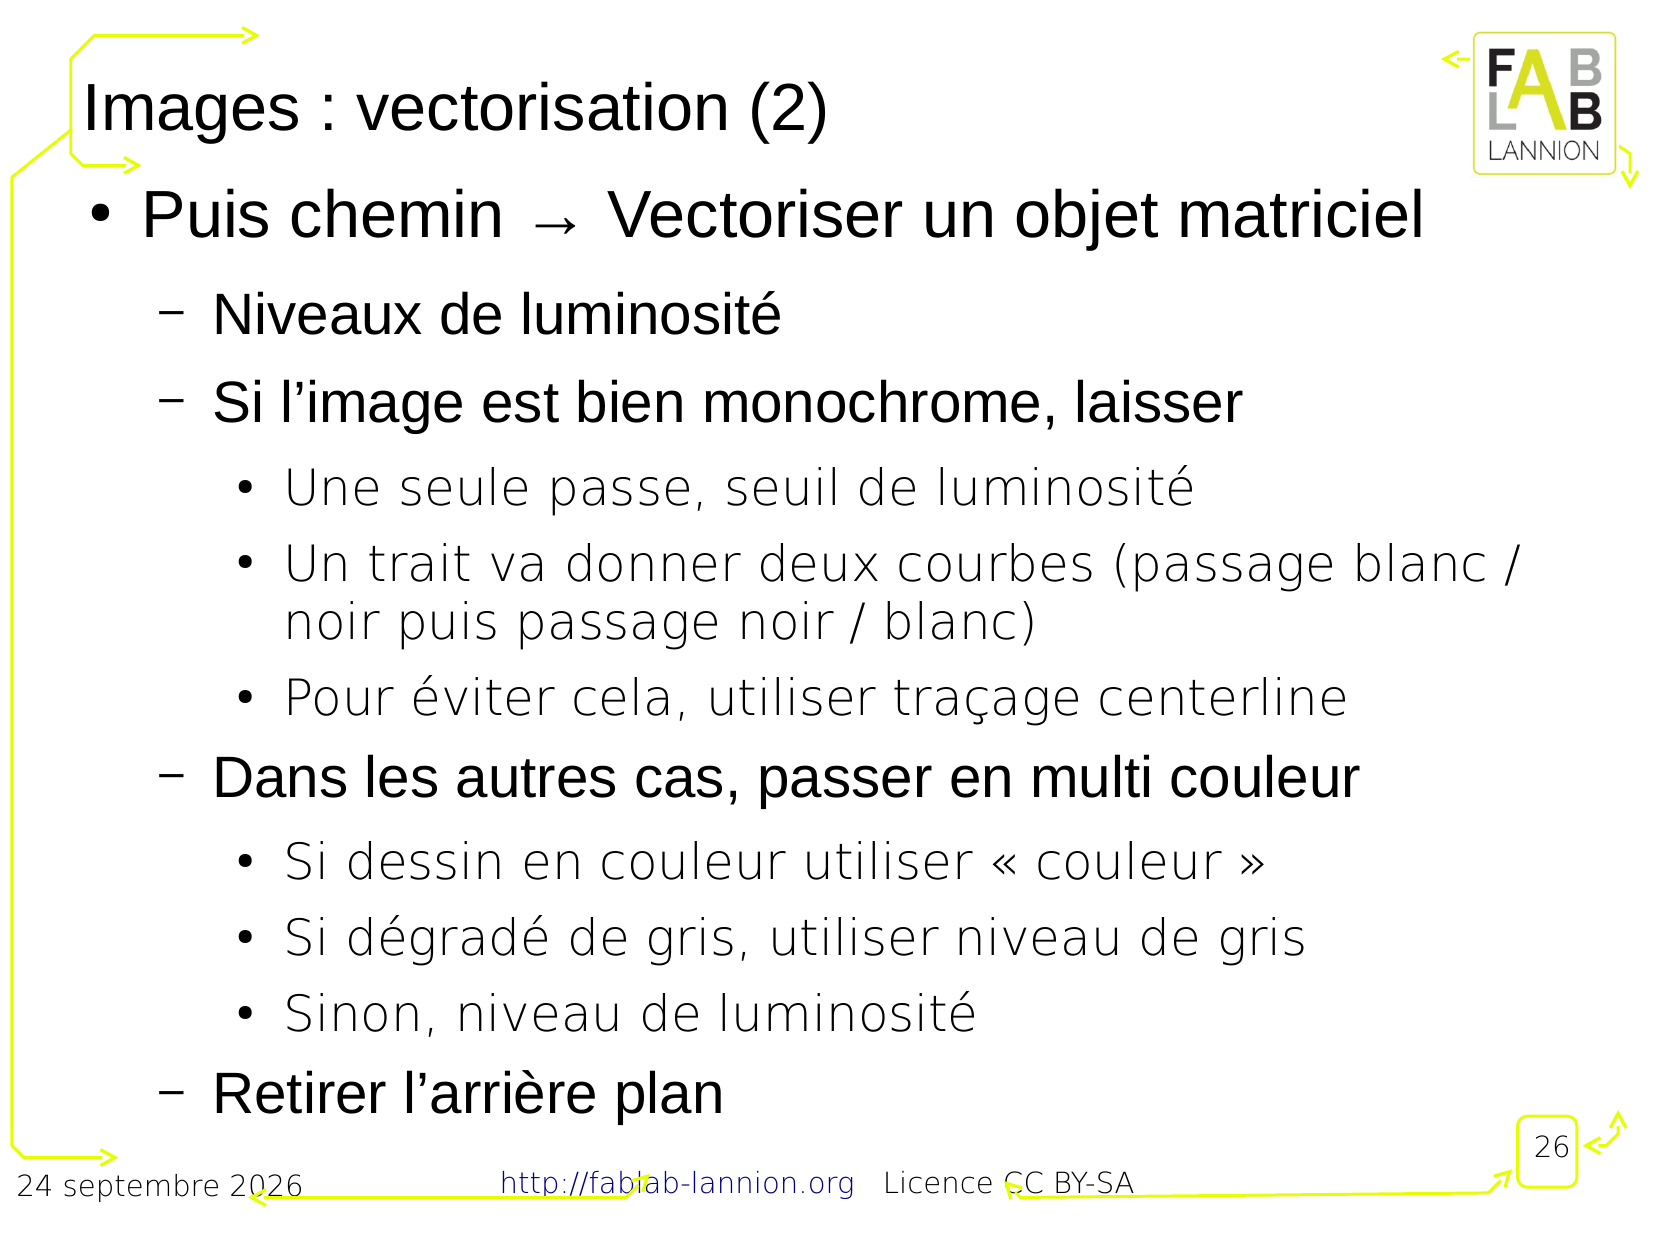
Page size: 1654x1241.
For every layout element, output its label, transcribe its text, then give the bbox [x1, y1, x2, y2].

title Images : vectorisation (2) [82, 49, 1441, 166]
picture [1470, 29, 1619, 178]
list Puis chemin → Vectoriser un objet matriciel Niveaux de luminosité Si l’image est bien monochrome, laisser Une seule passe, seuil de luminosité Un trait va donner deux courbes (passage blanc / noir puis passage noir / blanc) Pour éviter cela, utiliser traçage centerline Dans les autres cas, passer en multi couleur Si dessin en couleur utiliser « couleur » Si dégradé de gris, utiliser niveau de gris Sinon, niveau de luminosité Retirer l’arrière plan [70, 177, 1559, 897]
